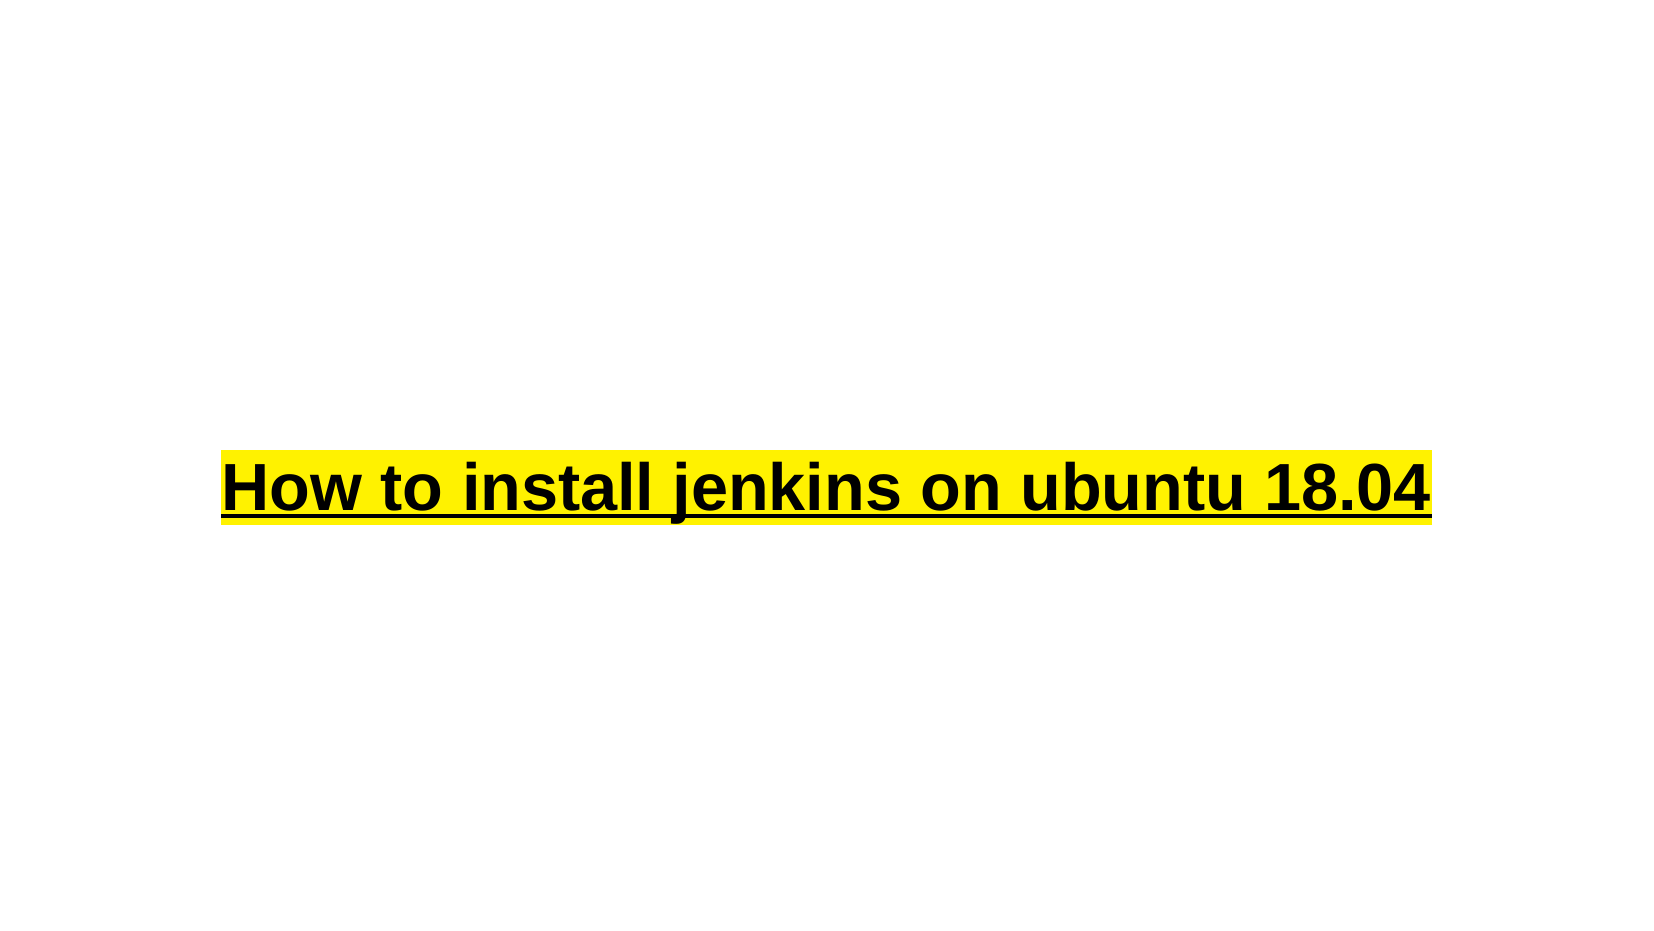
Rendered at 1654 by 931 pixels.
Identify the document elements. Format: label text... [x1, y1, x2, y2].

subtitle How to install jenkins on ubuntu 18.04 [82, 217, 1571, 758]
